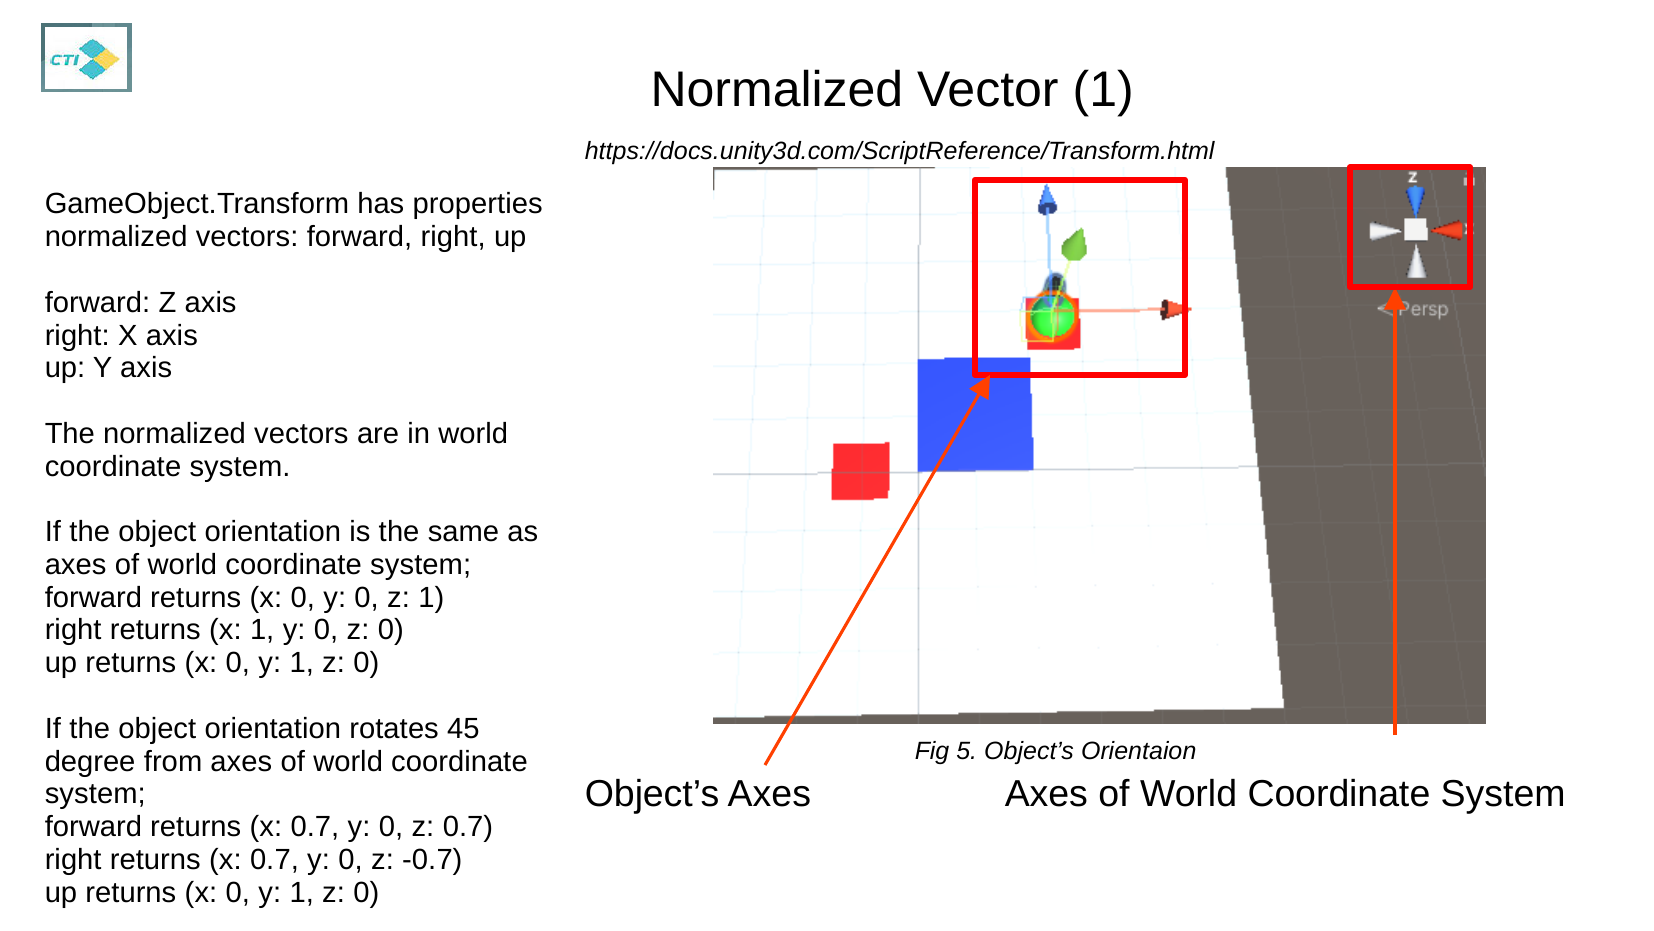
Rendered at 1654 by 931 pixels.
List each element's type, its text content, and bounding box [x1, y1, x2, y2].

text_box Axes of World Coordinate System [990, 765, 1636, 846]
text_box GameObject.Transform has properties normalized vectors: forward, right, up forward: Z axis right: X axis up: Y axis The normalized vectors are in world coordinate system. If the object orientation is the same as axes of world coordinate system; forward returns (x: 0, y: 0, z: 1) right returns (x: 1, y: 0, z: 0) up returns (x: 0, y: 1, z: 0) If the object orientation rotates 45 degree from axes of world coordinate system; forward returns (x: 0.7, y: 0, z: 0.7) right returns (x: 0.7, y: 0, z: -0.7) up returns (x: 0, y: 1, z: 0) [30, 180, 571, 916]
picture [41, 23, 132, 92]
text_box Object’s Axes [570, 765, 976, 835]
picture [1397, 167, 1486, 724]
picture [713, 201, 983, 724]
picture [978, 201, 1182, 372]
picture [792, 167, 1393, 724]
text_box https://docs.unity3d.com/ScriptReference/Transform.html [570, 129, 1336, 201]
picture [1353, 170, 1467, 284]
text_box Normalized Vector (1) [150, 30, 1635, 130]
text_box Fig 5. Object’s Orientaion [900, 729, 1546, 796]
